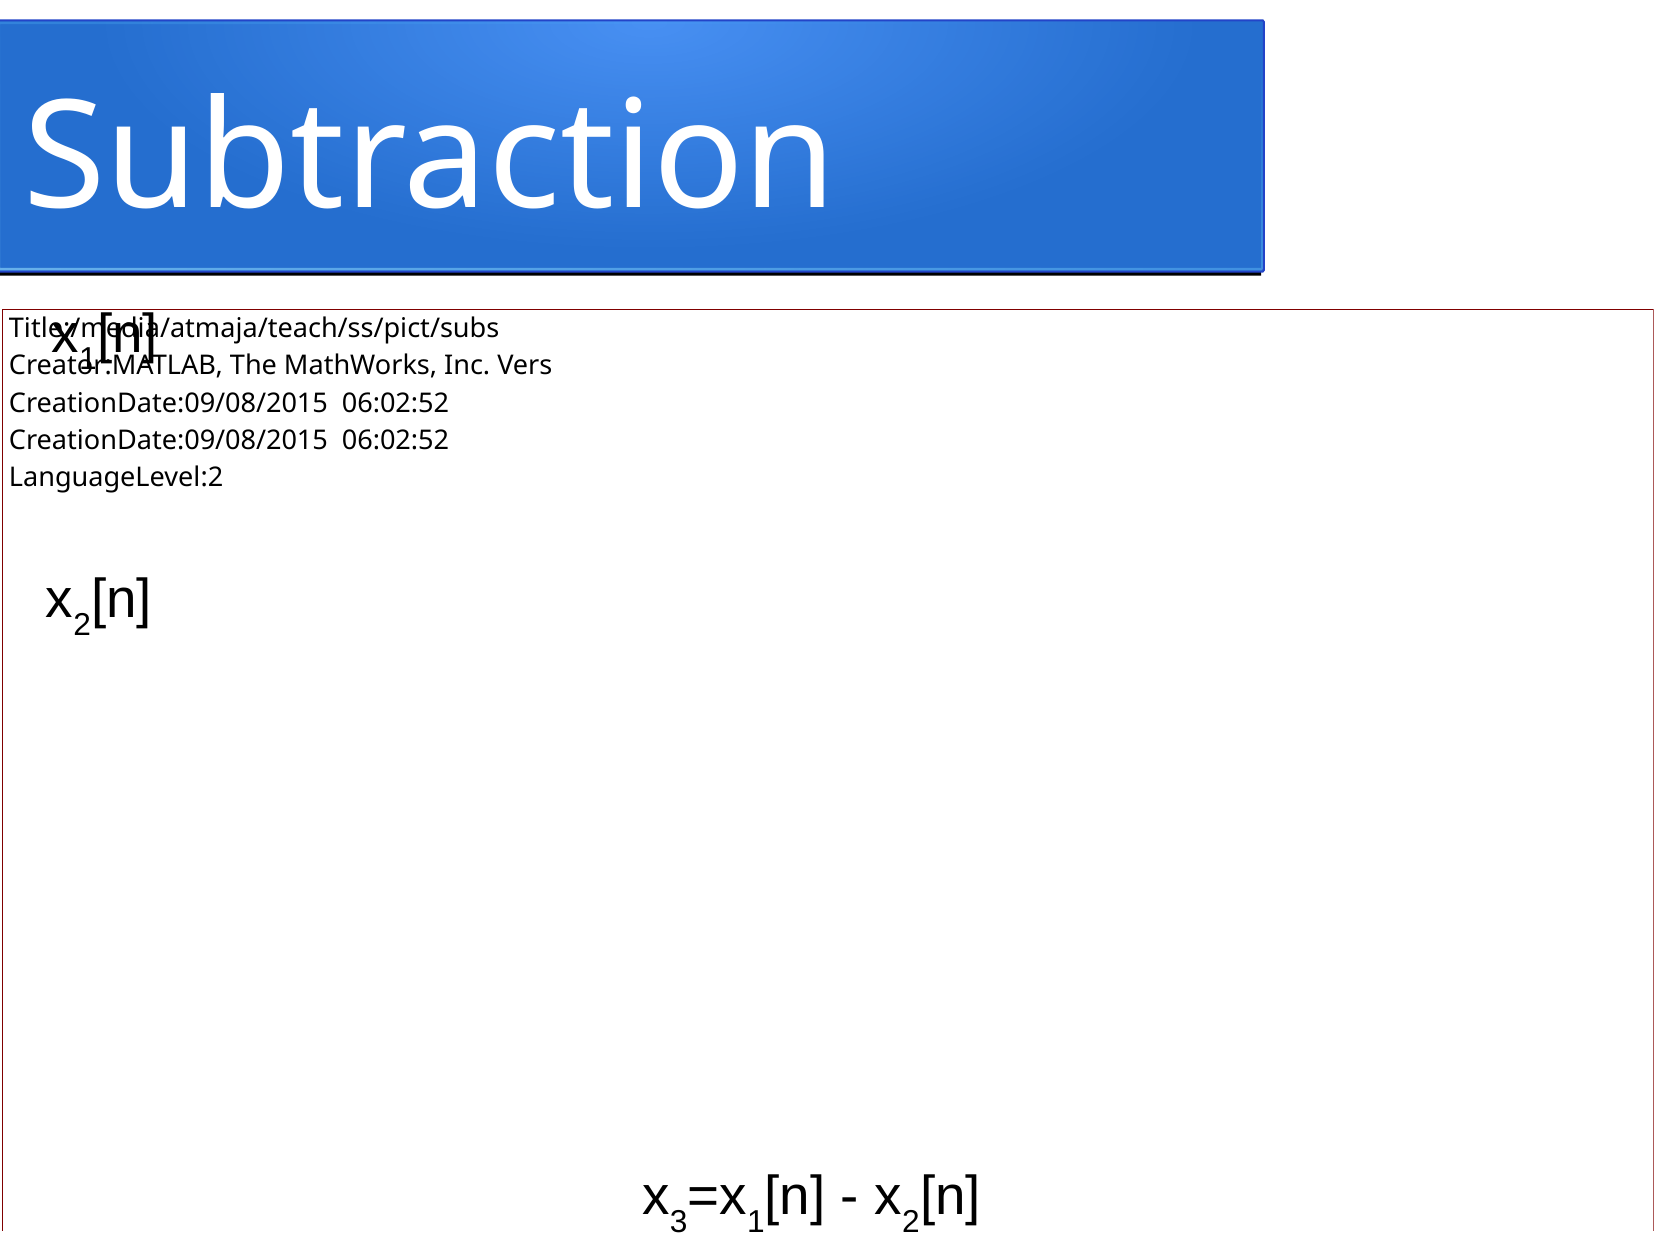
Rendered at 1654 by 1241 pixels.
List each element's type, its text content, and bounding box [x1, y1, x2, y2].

picture [0, 307, 1654, 1231]
title Subtraction [23, 47, 1300, 252]
text_box x1[n] [0, 302, 213, 378]
text_box x2[n] [0, 568, 207, 644]
text_box x3=x1[n] - x2[n] [590, 1164, 1063, 1241]
